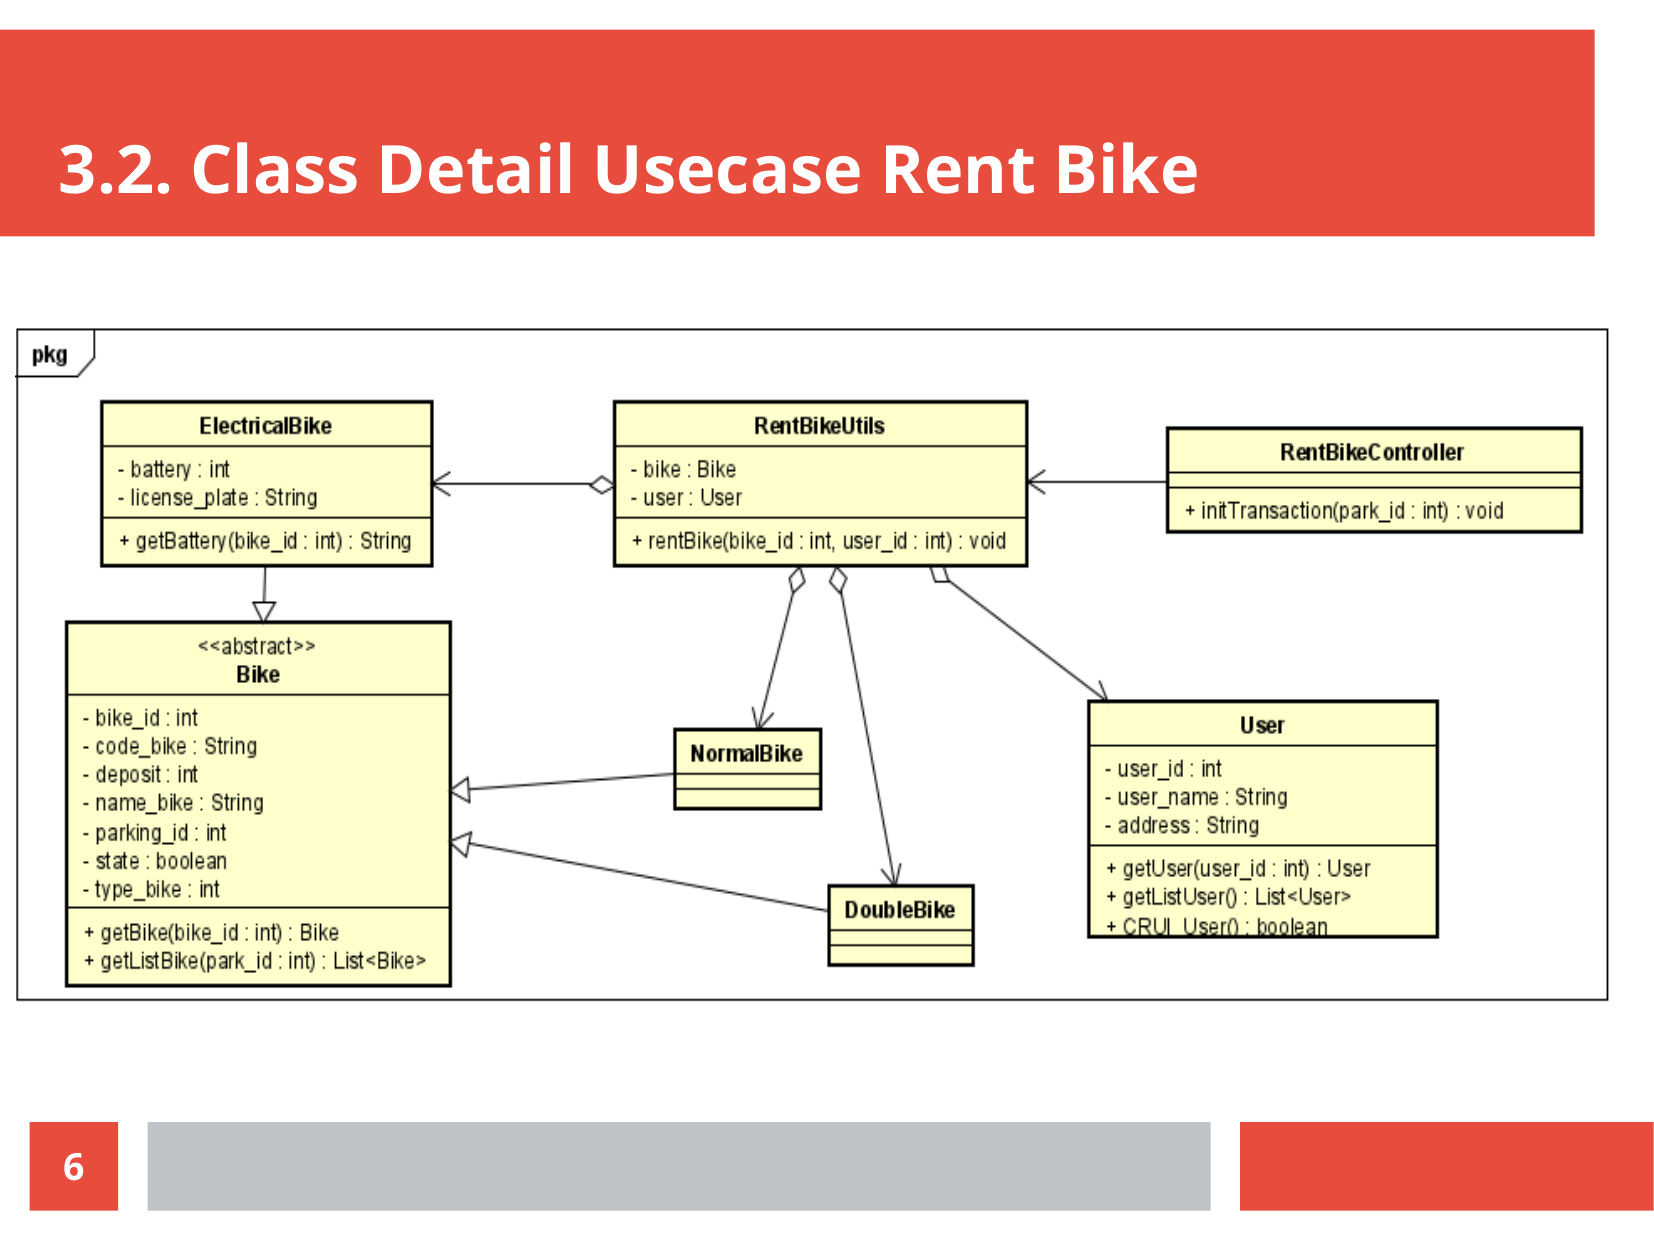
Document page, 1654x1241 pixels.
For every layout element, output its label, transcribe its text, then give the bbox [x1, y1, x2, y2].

picture [15, 327, 1612, 1006]
title 3.2. Class Detail Usecase Rent Bike [59, 59, 1595, 207]
text_box [29, 1122, 119, 1211]
